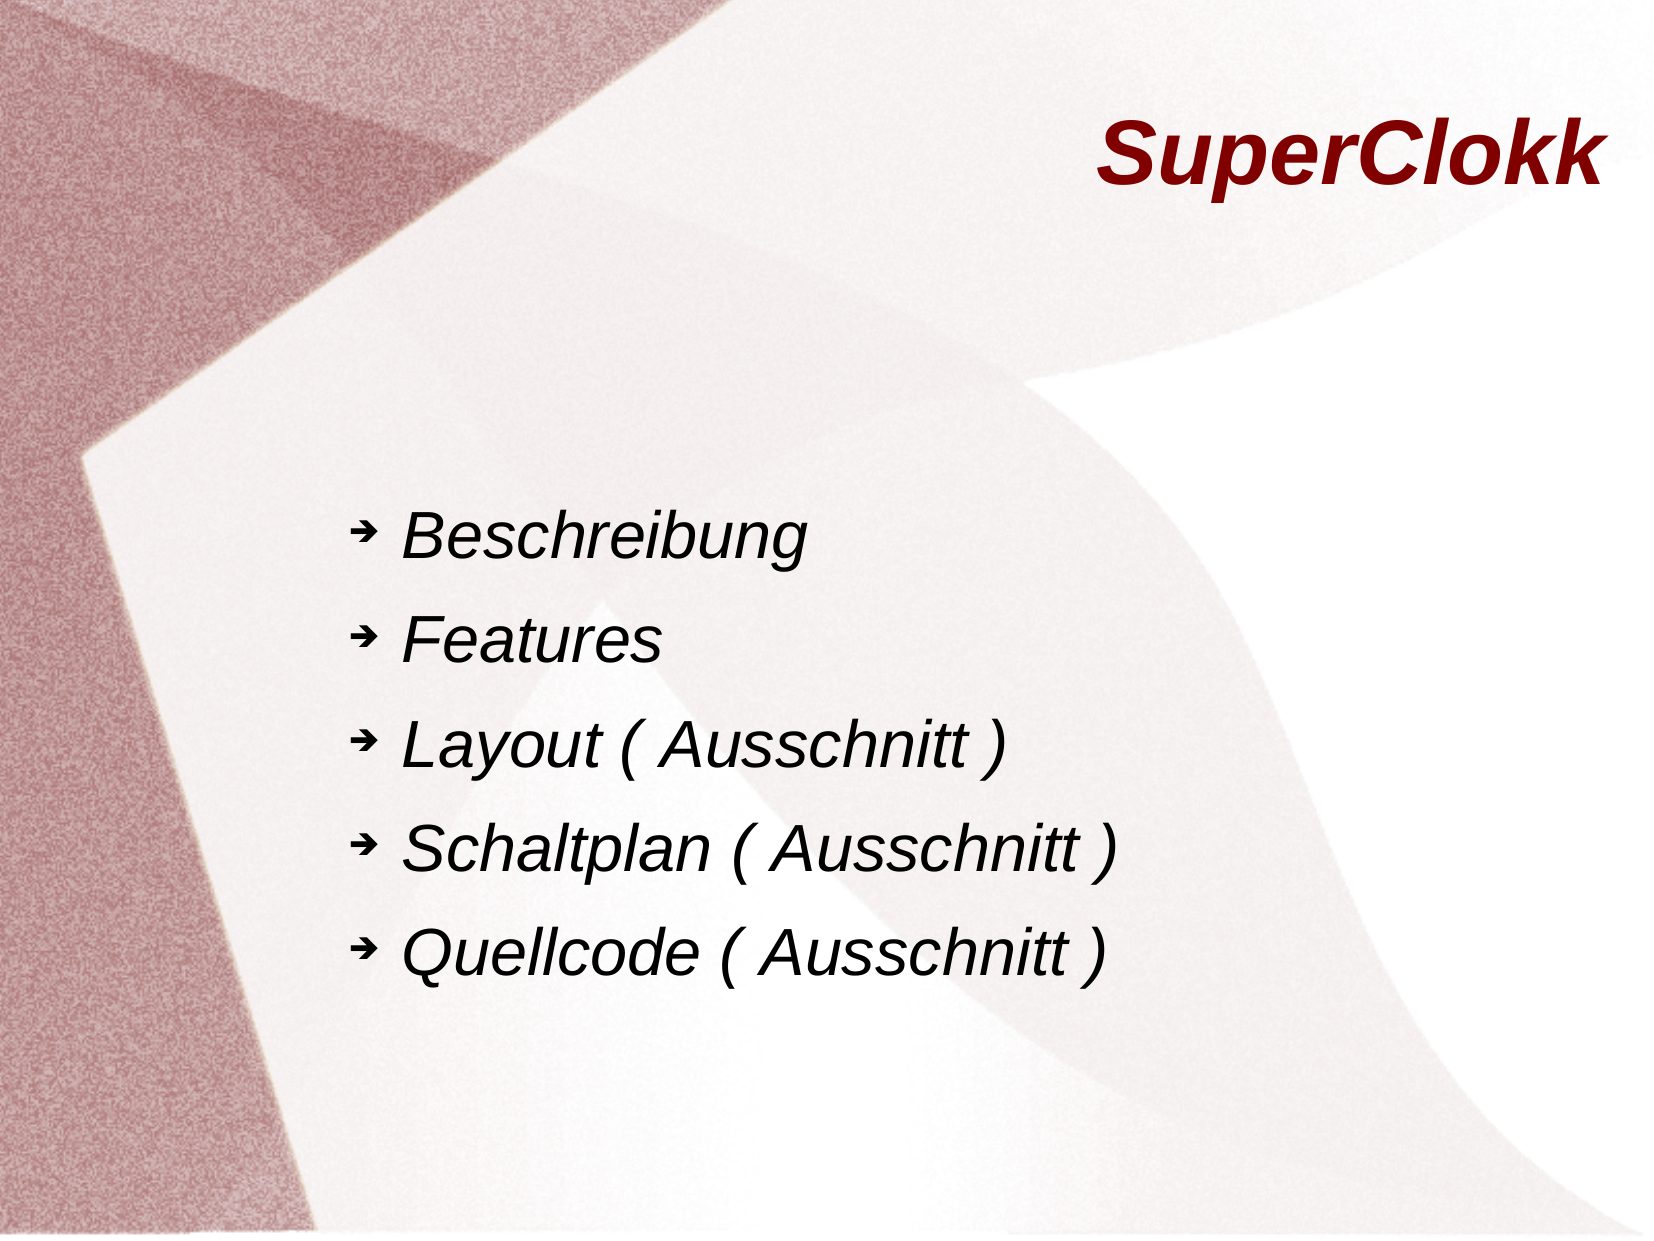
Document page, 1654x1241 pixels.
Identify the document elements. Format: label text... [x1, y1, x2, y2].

picture [0, 0, 1654, 1241]
list Beschreibung Features Layout ( Ausschnitt ) Schaltplan ( Ausschnitt ) Quellcode ( Ausschnitt ) [330, 460, 1190, 1028]
title SuperClokk [596, 49, 1607, 257]
